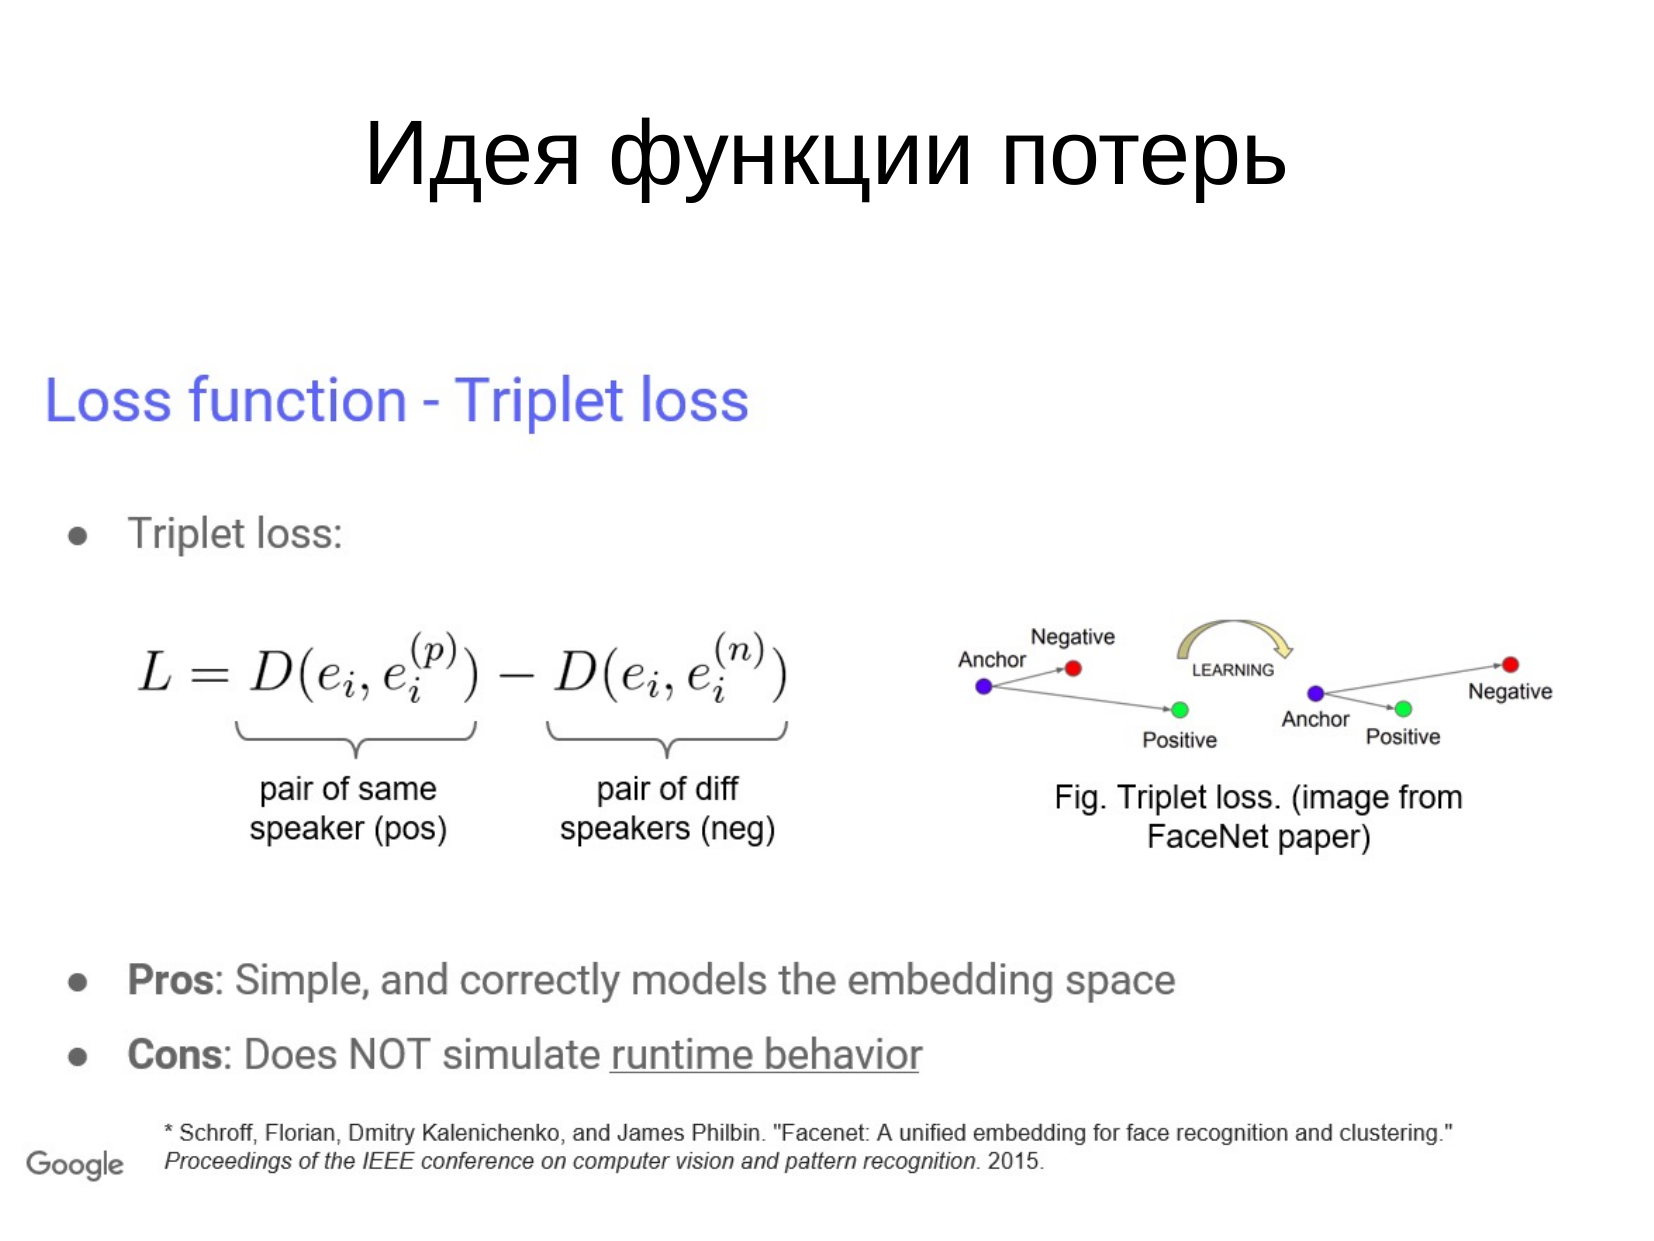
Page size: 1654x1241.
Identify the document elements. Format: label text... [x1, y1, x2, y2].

title Идея функции потерь [82, 49, 1571, 257]
picture [0, 275, 1654, 1193]
